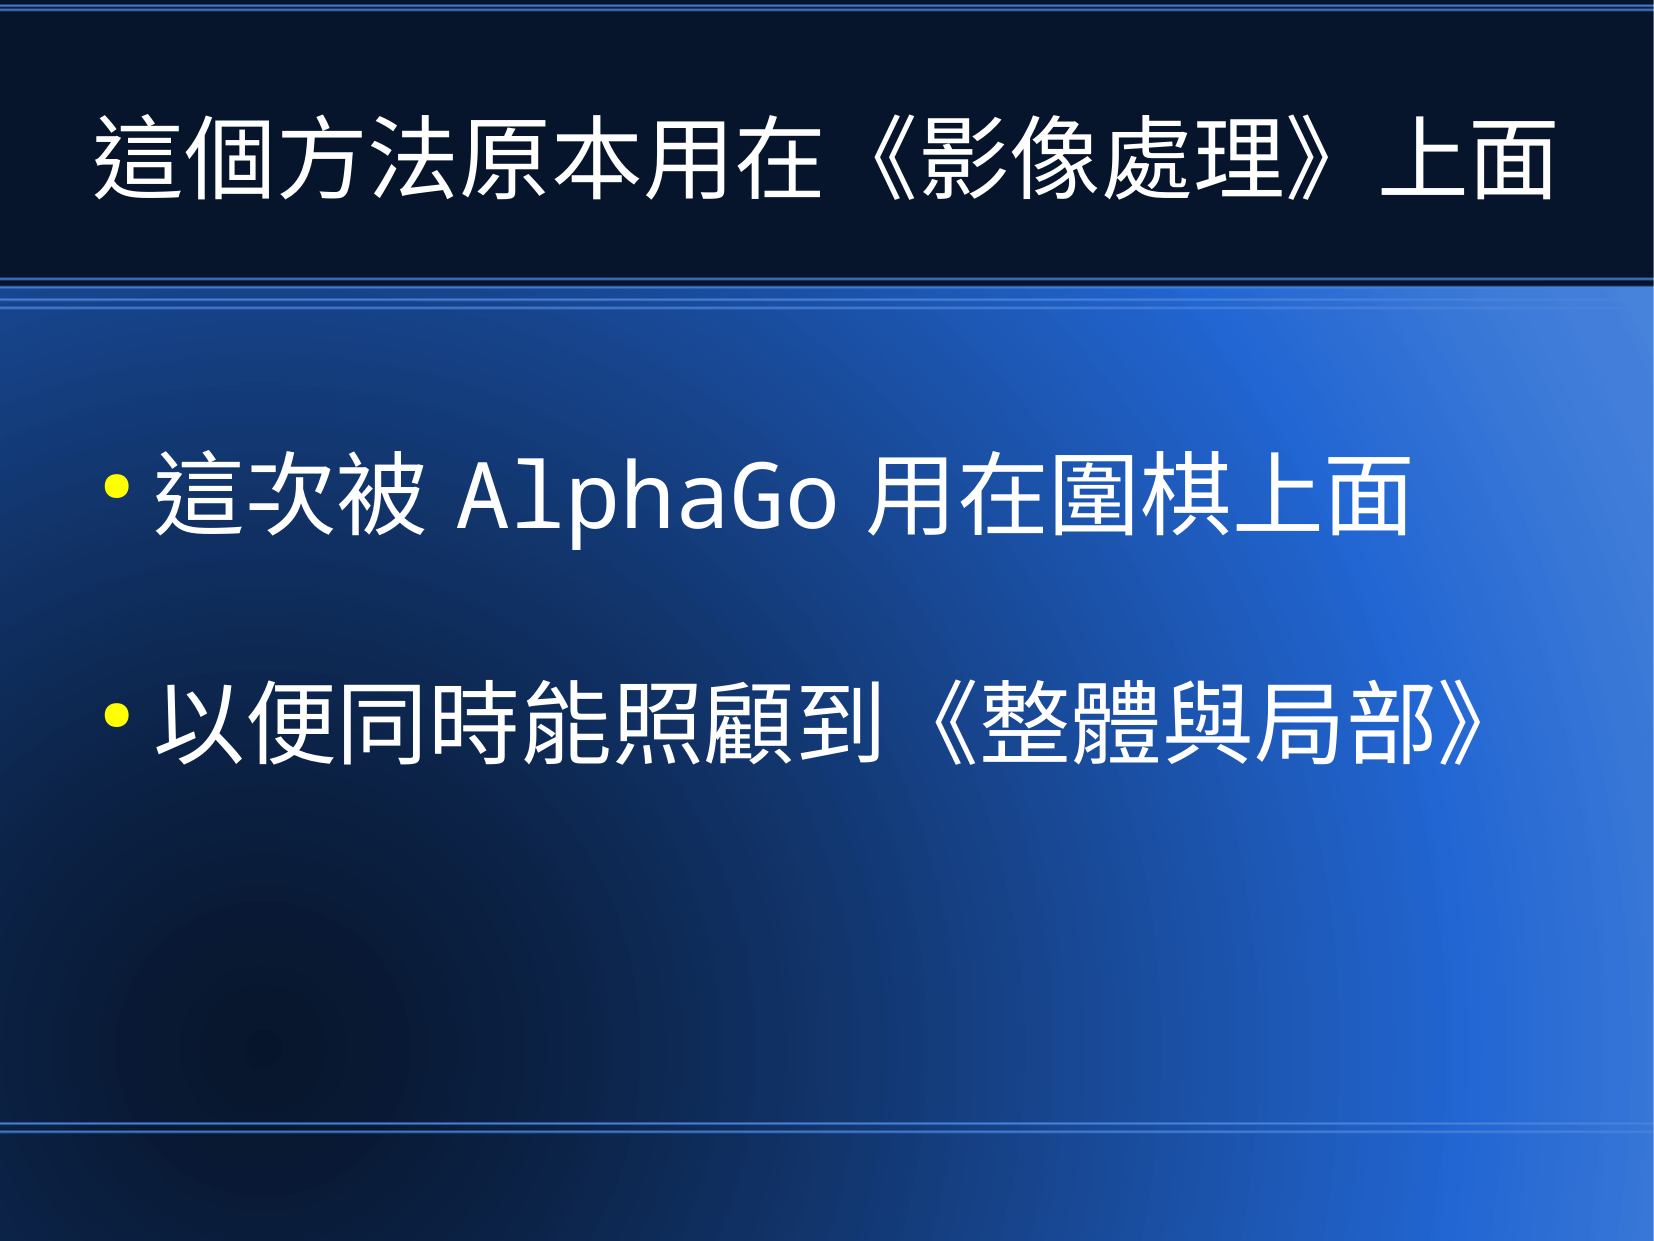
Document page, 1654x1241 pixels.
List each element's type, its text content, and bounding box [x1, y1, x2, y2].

picture [0, 0, 1654, 1241]
list 這次被AlphaGo用在圍棋上面 以便同時能照顧到《整體與局部》 [82, 355, 1571, 1241]
title 這個方法原本用在《影像處理》上面 [82, 49, 1571, 257]
